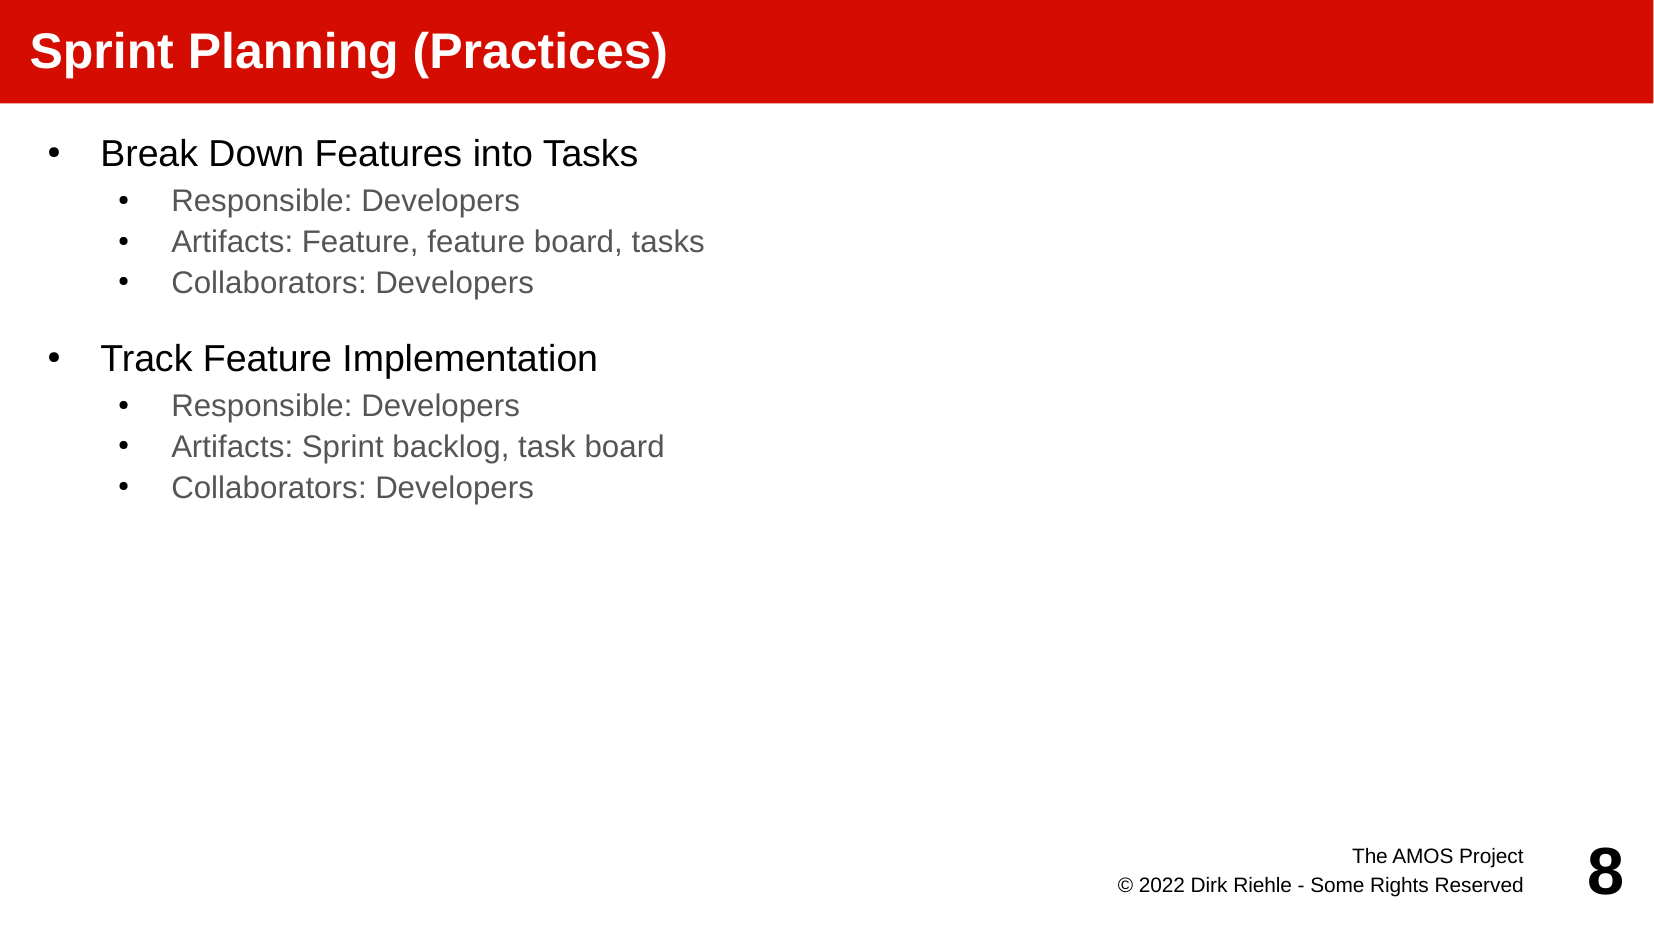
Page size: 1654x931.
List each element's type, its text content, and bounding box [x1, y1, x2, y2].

title Sprint Planning (Practices) [0, 0, 1654, 104]
list Break Down Features into Tasks Responsible: Developers Artifacts: Feature, feature board, tasks Collaborators: Developers Track Feature Implementation Responsible: Developers Artifacts: Sprint backlog, task board Collaborators: Developers [29, 132, 1625, 813]
